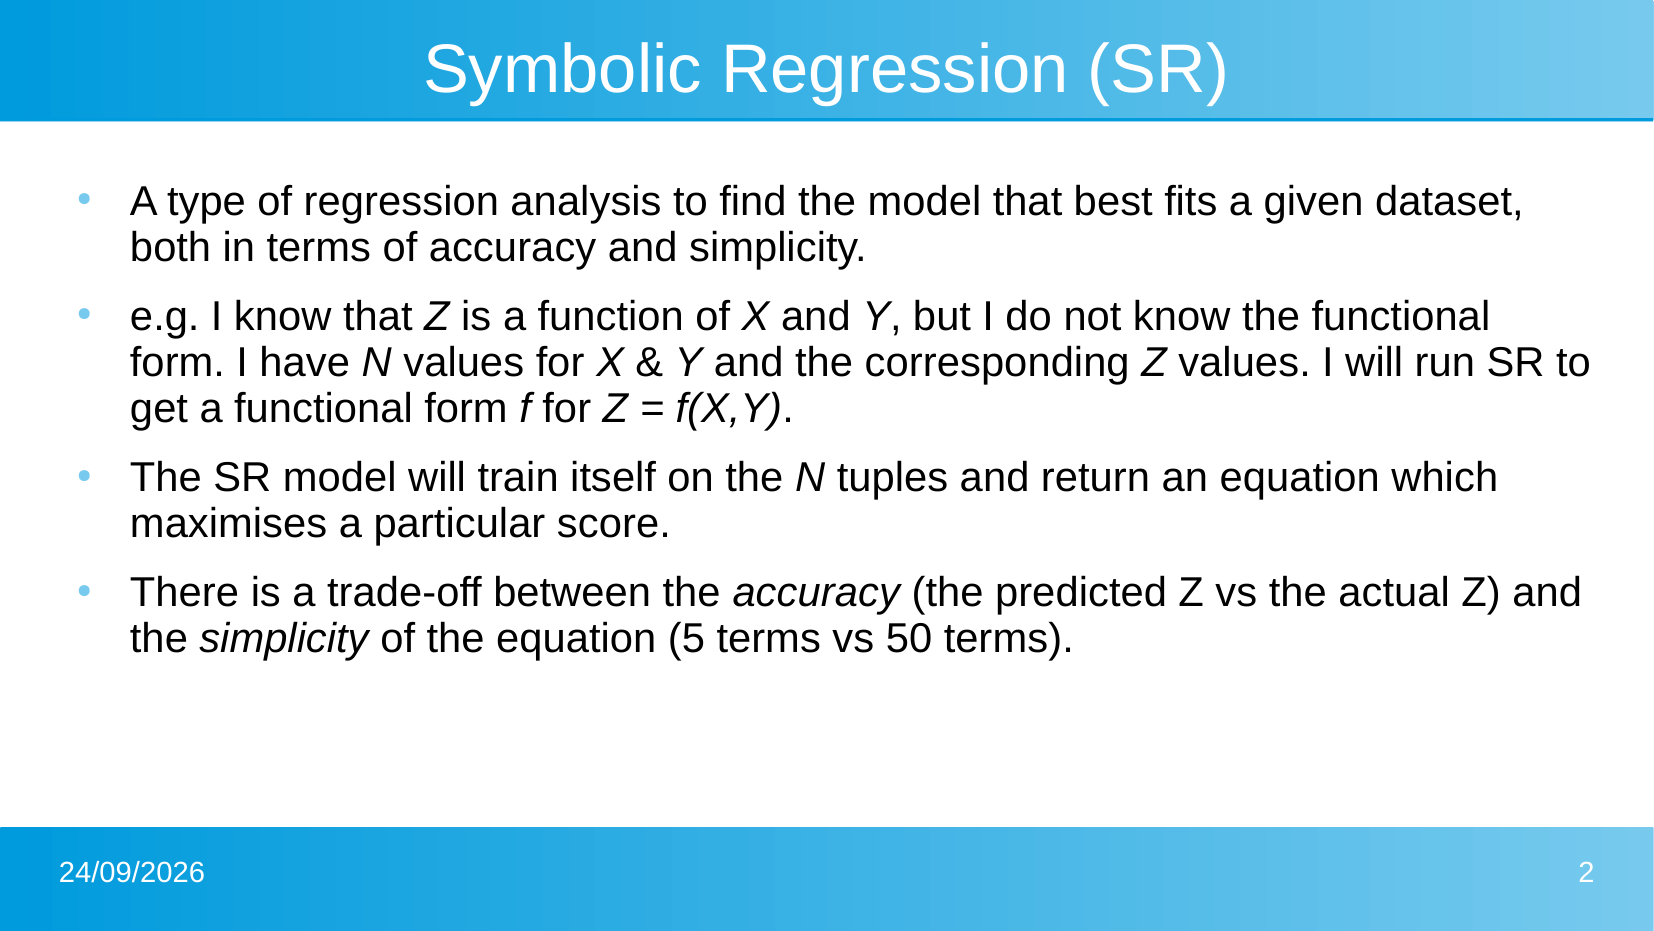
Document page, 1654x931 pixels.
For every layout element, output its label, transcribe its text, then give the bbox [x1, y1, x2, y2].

title Symbolic Regression (SR) [59, 29, 1595, 108]
list A type of regression analysis to find the model that best fits a given dataset, both in terms of accuracy and simplicity. e.g. I know that Z is a function of X and Y, but I do not know the functional form. I have N values for X & Y and the corresponding Z values. I will run SR to get a functional form f for Z = f(X,Y). The SR model will train itself on the N tuples and return an equation which maximises a particular score. There is a trade-off between the accuracy (the predicted Z vs the actual Z) and the simplicity of the equation (5 terms vs 50 terms). [59, 177, 1595, 728]
